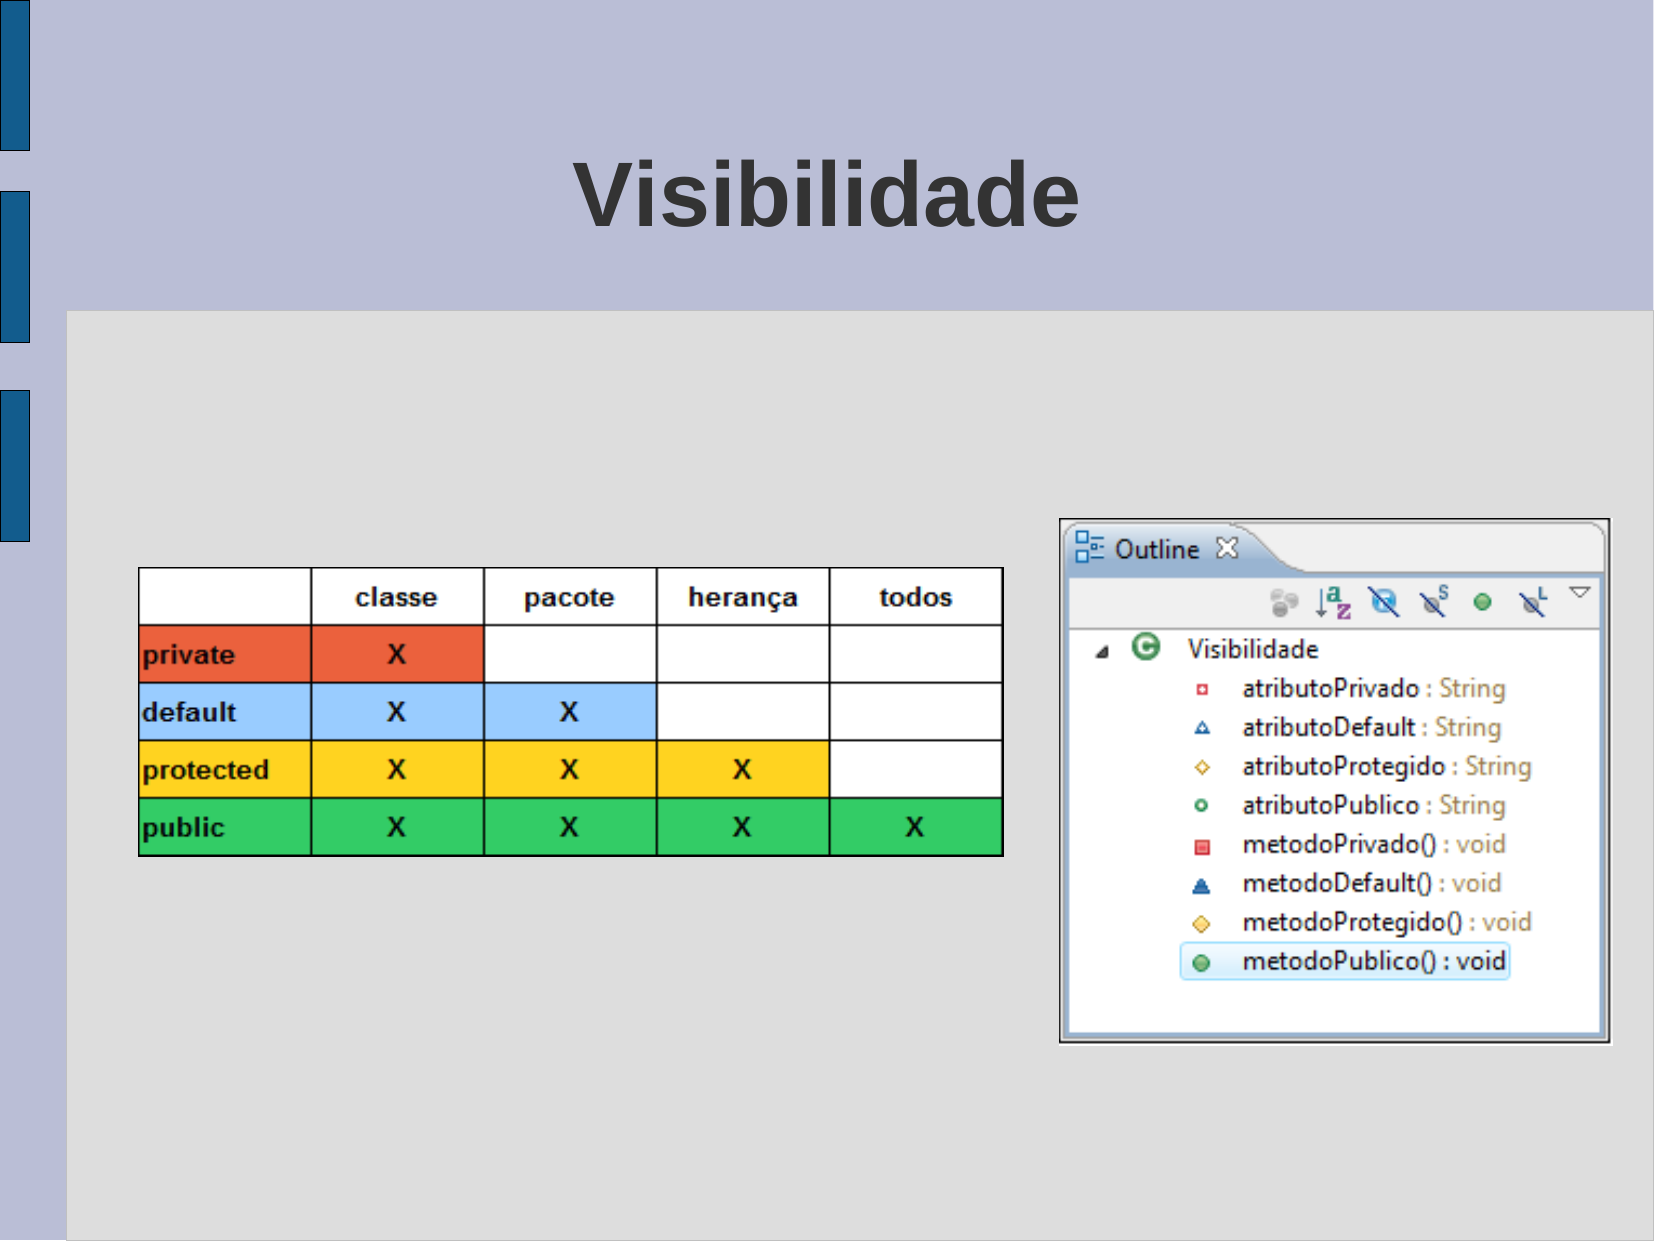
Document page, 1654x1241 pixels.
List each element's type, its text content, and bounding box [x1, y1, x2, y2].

picture [1059, 518, 1613, 1046]
title Visibilidade [121, 91, 1534, 299]
picture [138, 567, 1004, 857]
